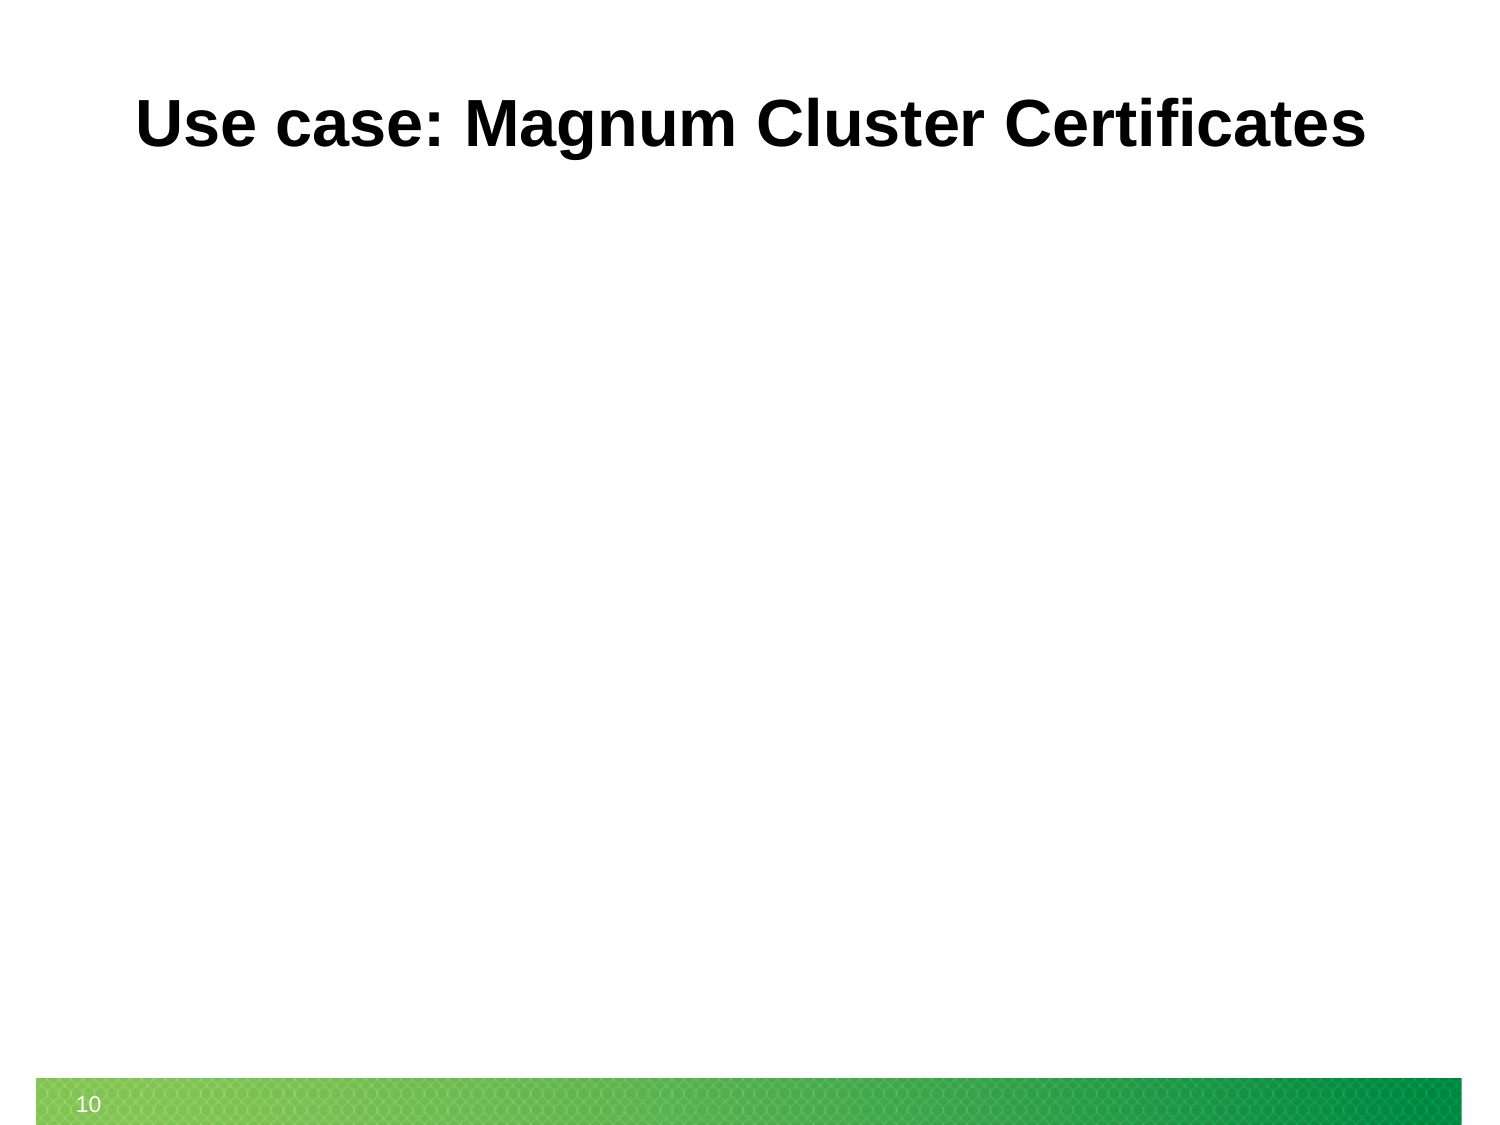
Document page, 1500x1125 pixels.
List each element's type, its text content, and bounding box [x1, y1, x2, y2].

picture [36, 1078, 1462, 1125]
title Use case: Magnum Cluster Certificates [135, 41, 1372, 204]
